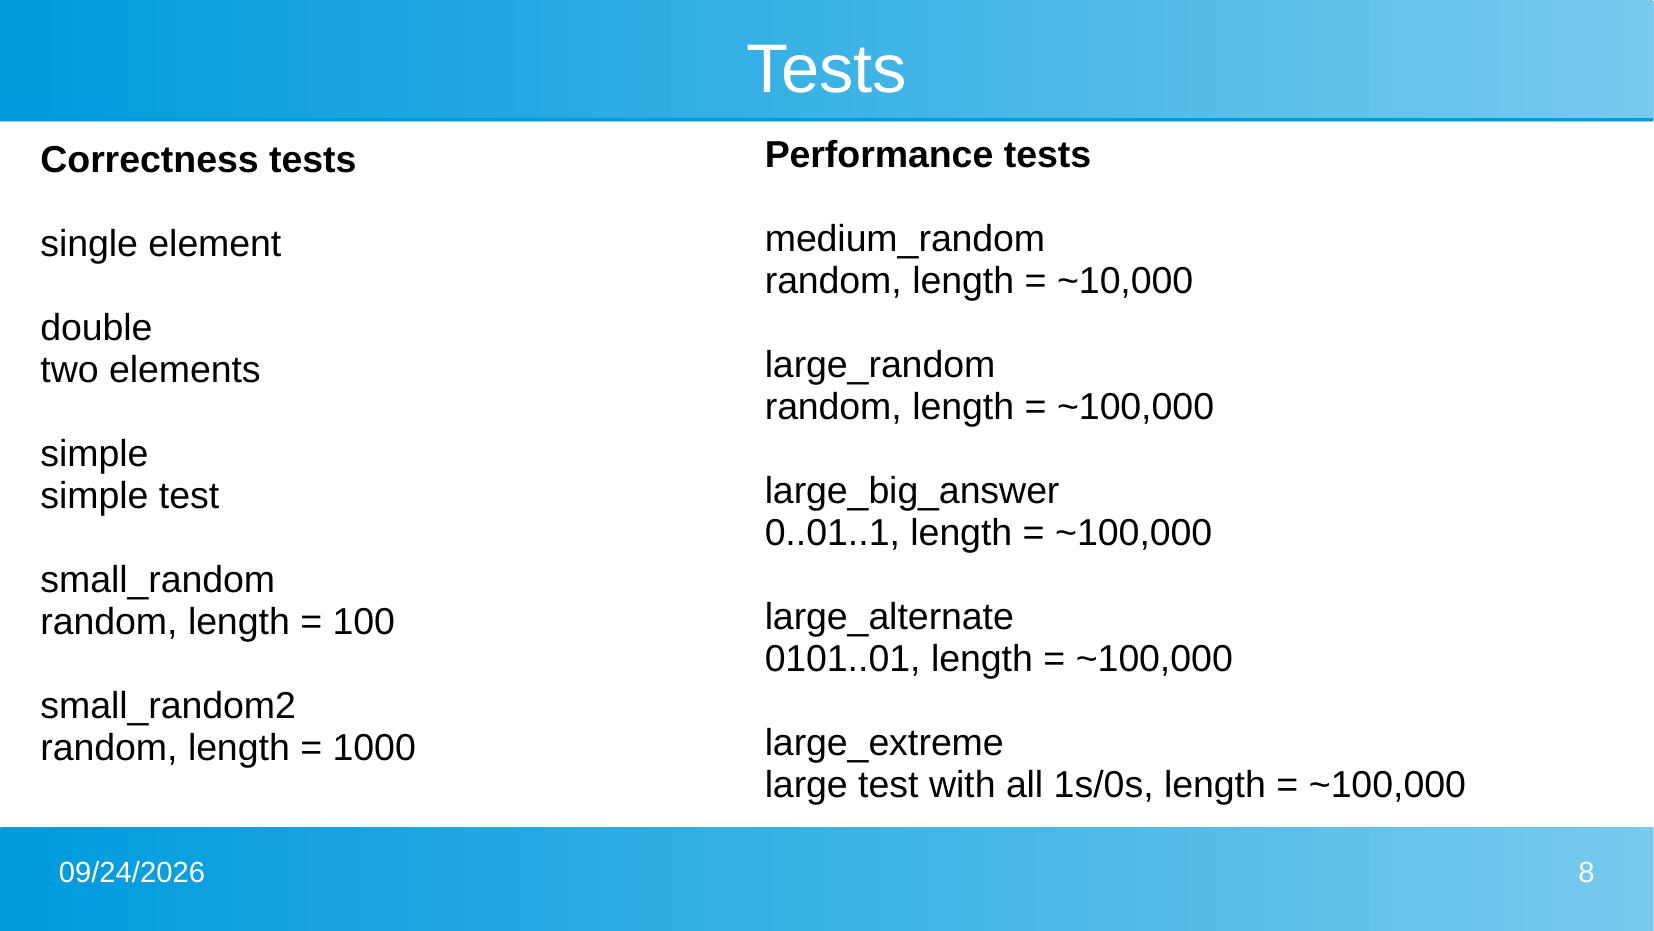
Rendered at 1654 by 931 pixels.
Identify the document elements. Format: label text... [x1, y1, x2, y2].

text_box Performance tests medium_random random, length = ~10,000 large_random random, length = ~100,000 large_big_answer 0..01..1, length = ~100,000 large_alternate 0101..01, length = ~100,000 large_extreme large test with all 1s/0s, length = ~100,000 [750, 126, 1576, 877]
text_box Correctness tests single element double two elements simple simple test small_random random, length = 100 small_random2 random, length = 1000 [25, 131, 601, 931]
title Tests [59, 29, 1595, 108]
